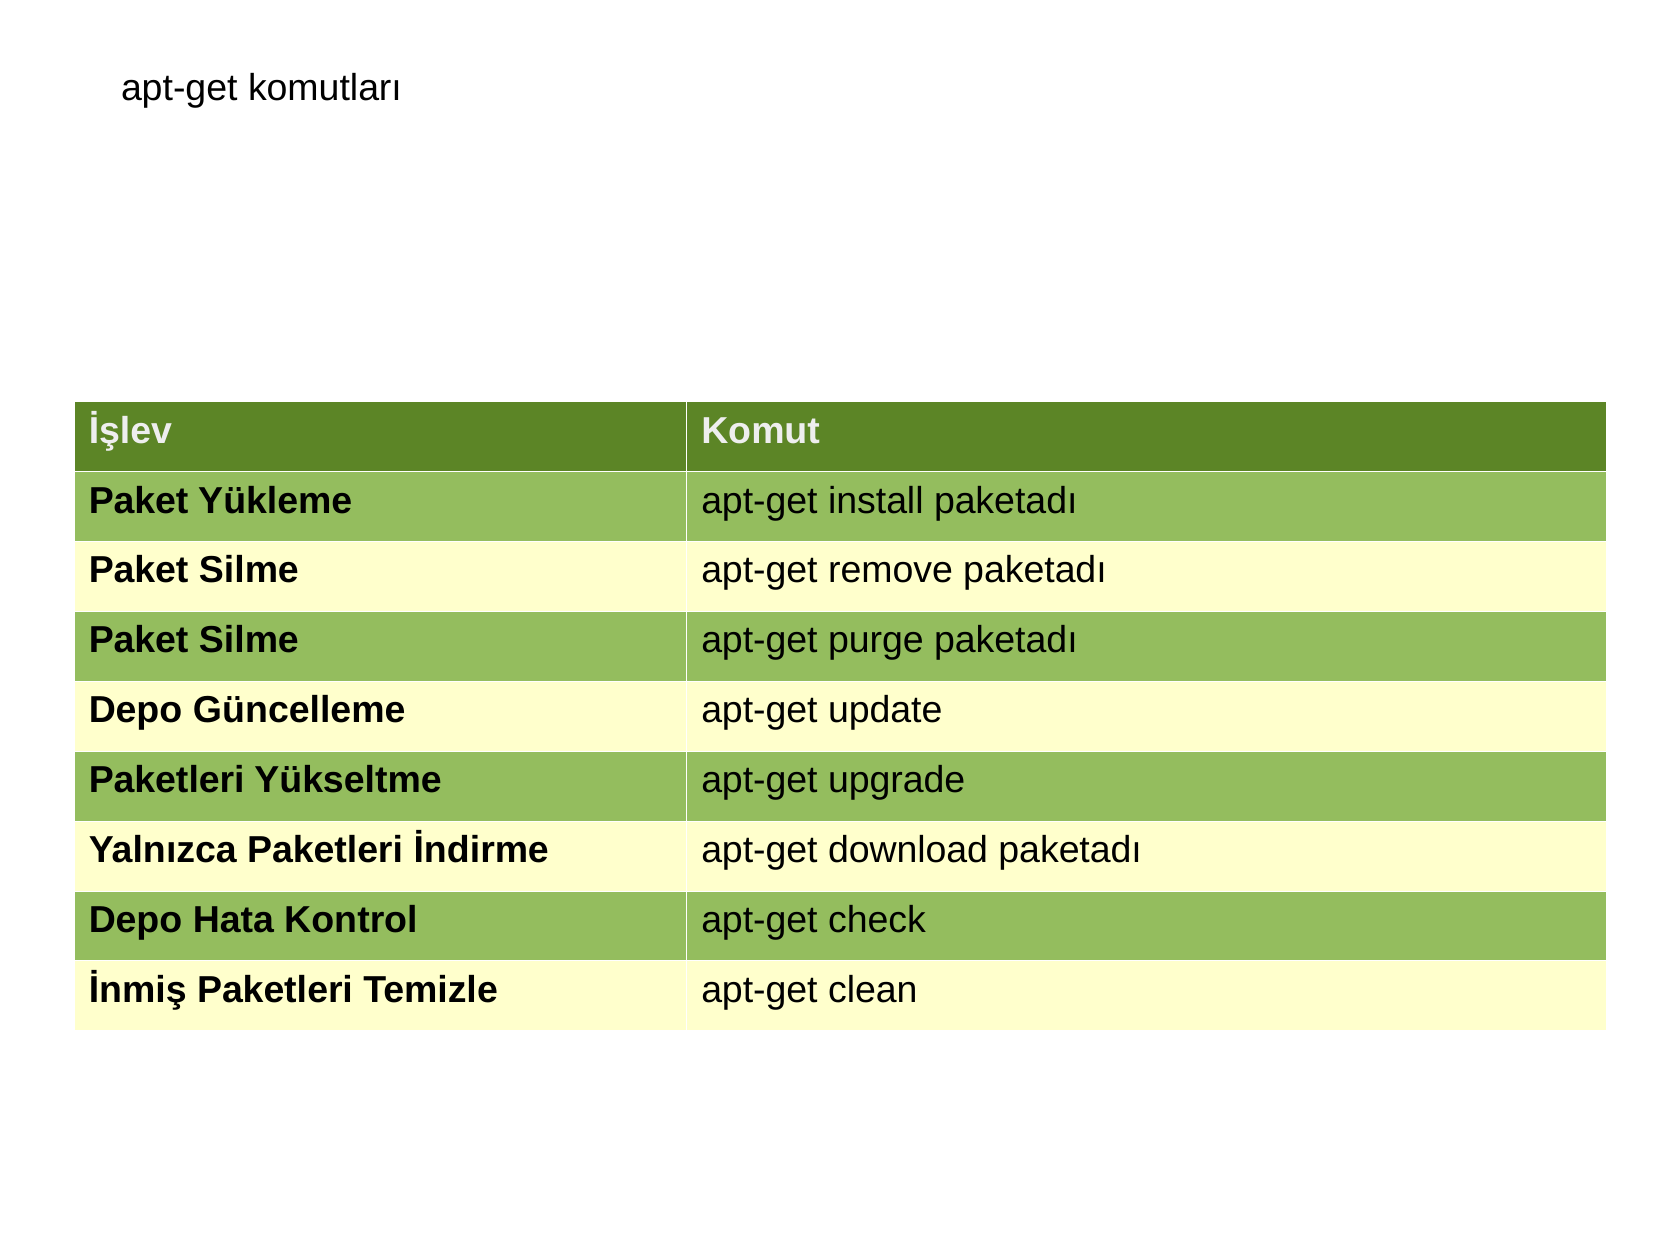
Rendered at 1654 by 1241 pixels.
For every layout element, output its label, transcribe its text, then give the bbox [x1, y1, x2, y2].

table_cell Paket Yükleme [75, 472, 686, 541]
table_cell apt-get update [687, 682, 1606, 751]
table_cell apt-get clean [687, 961, 1606, 1030]
table_cell Paket Silme [75, 542, 686, 611]
table_cell Paket Silme [75, 612, 686, 681]
table_cell Depo Güncelleme [75, 682, 686, 751]
table_cell Paketleri Yükseltme [75, 752, 686, 821]
table_cell İnmiş Paketleri Temizle [75, 961, 686, 1030]
table_cell Depo Hata Kontrol [75, 892, 686, 960]
table_header Komut [687, 402, 1606, 471]
table_cell Yalnızca Paketleri İndirme [75, 822, 686, 891]
table_cell apt-get purge paketadı [687, 612, 1606, 681]
table_cell apt-get remove paketadı [687, 542, 1606, 611]
table_cell apt-get check [687, 892, 1606, 960]
table_cell apt-get install paketadı [687, 472, 1606, 541]
table_cell apt-get download paketadı [687, 822, 1606, 891]
text_box apt-get komutları [106, 59, 1536, 116]
table_header İşlev [75, 402, 686, 471]
table_cell apt-get upgrade [687, 752, 1606, 821]
